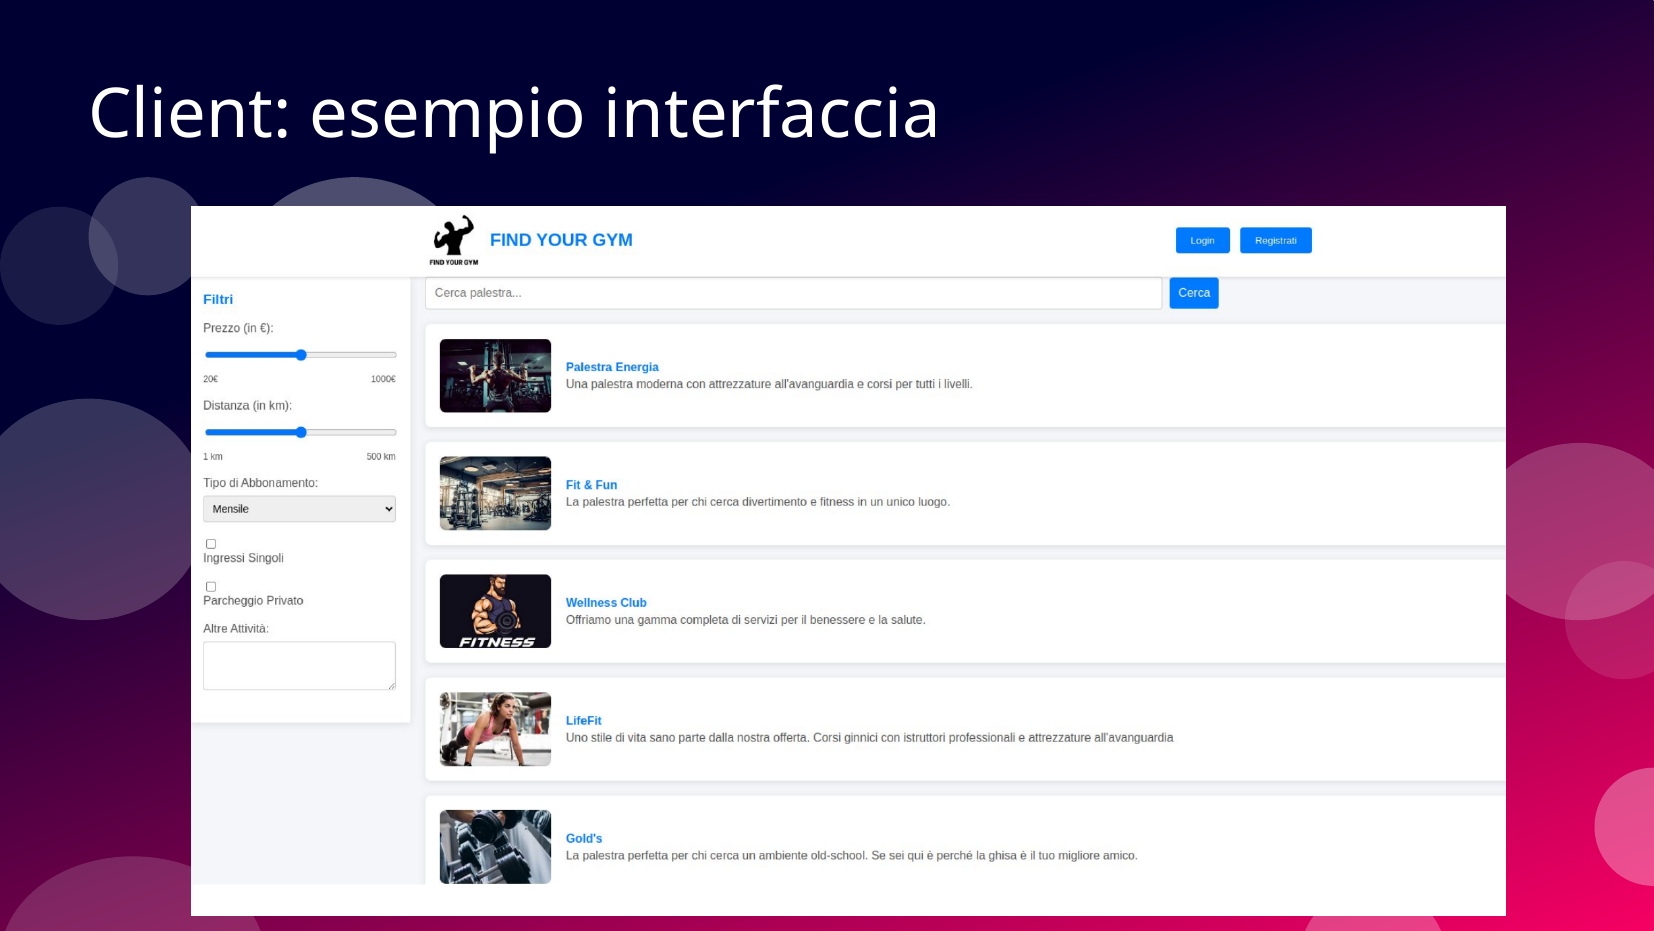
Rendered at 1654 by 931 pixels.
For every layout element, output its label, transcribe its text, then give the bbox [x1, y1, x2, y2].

title Client: esempio interfaccia [88, 29, 1565, 192]
picture [191, 206, 1506, 916]
